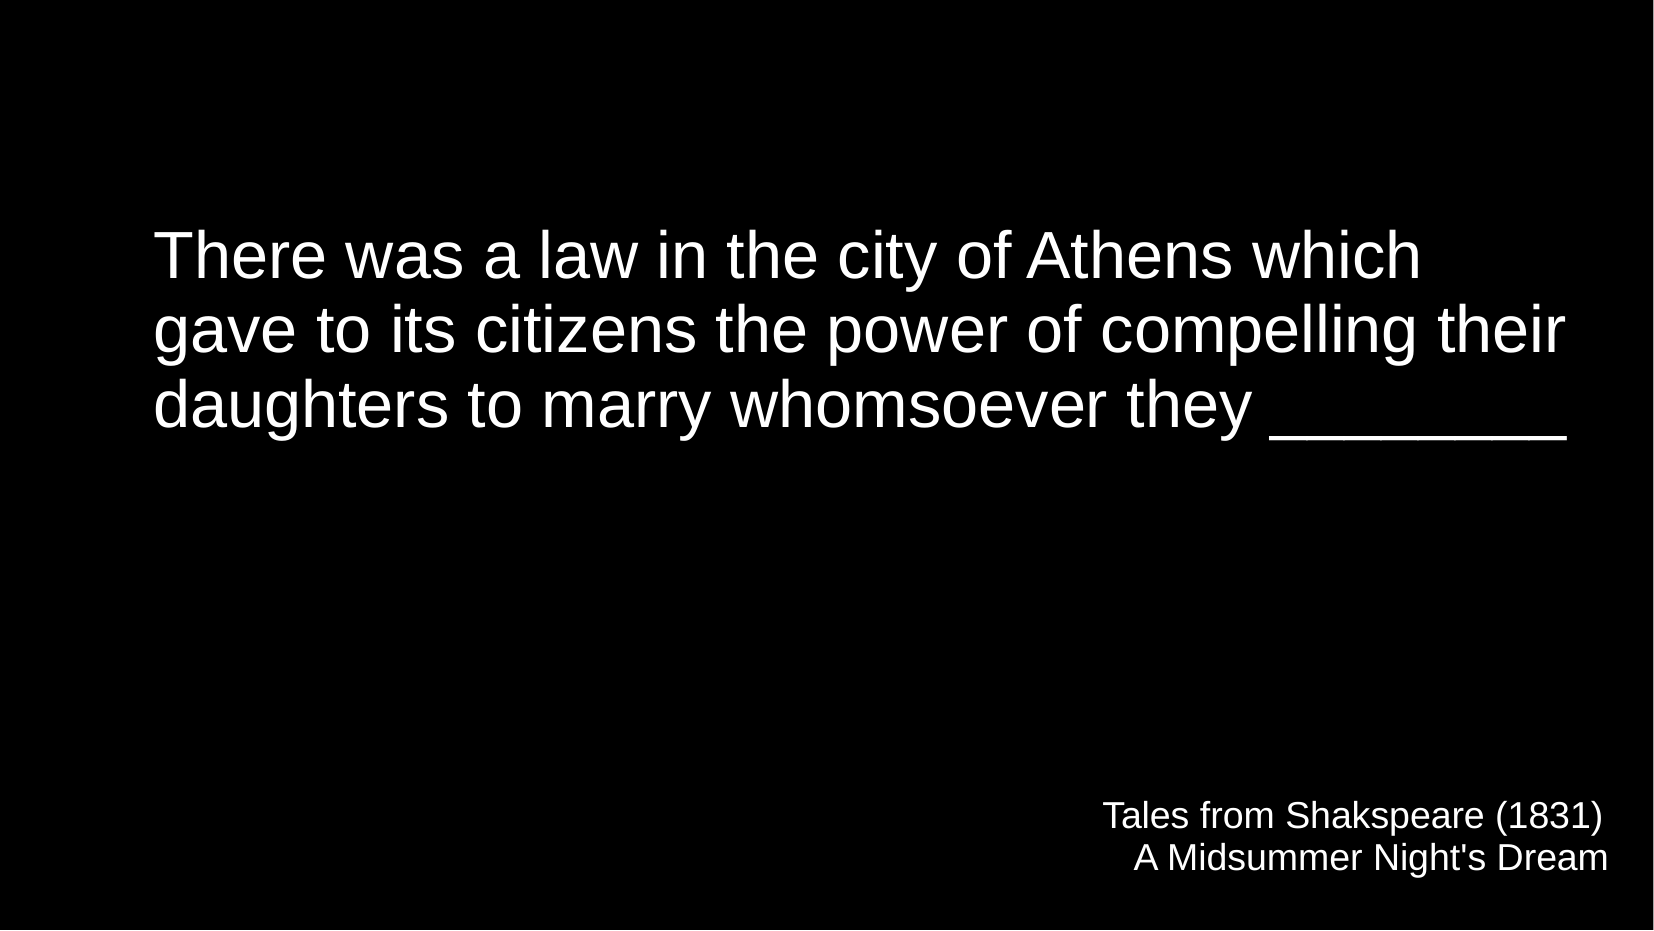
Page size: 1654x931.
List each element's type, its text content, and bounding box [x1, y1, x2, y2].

list There was a law in the city of Athens which gave to its citizens the power of compelling their daughters to marry whomsoever they ________ [82, 217, 1571, 758]
text_box Tales from Shakspeare (1831) A Midsummer Night's Dream [1087, 787, 1625, 887]
